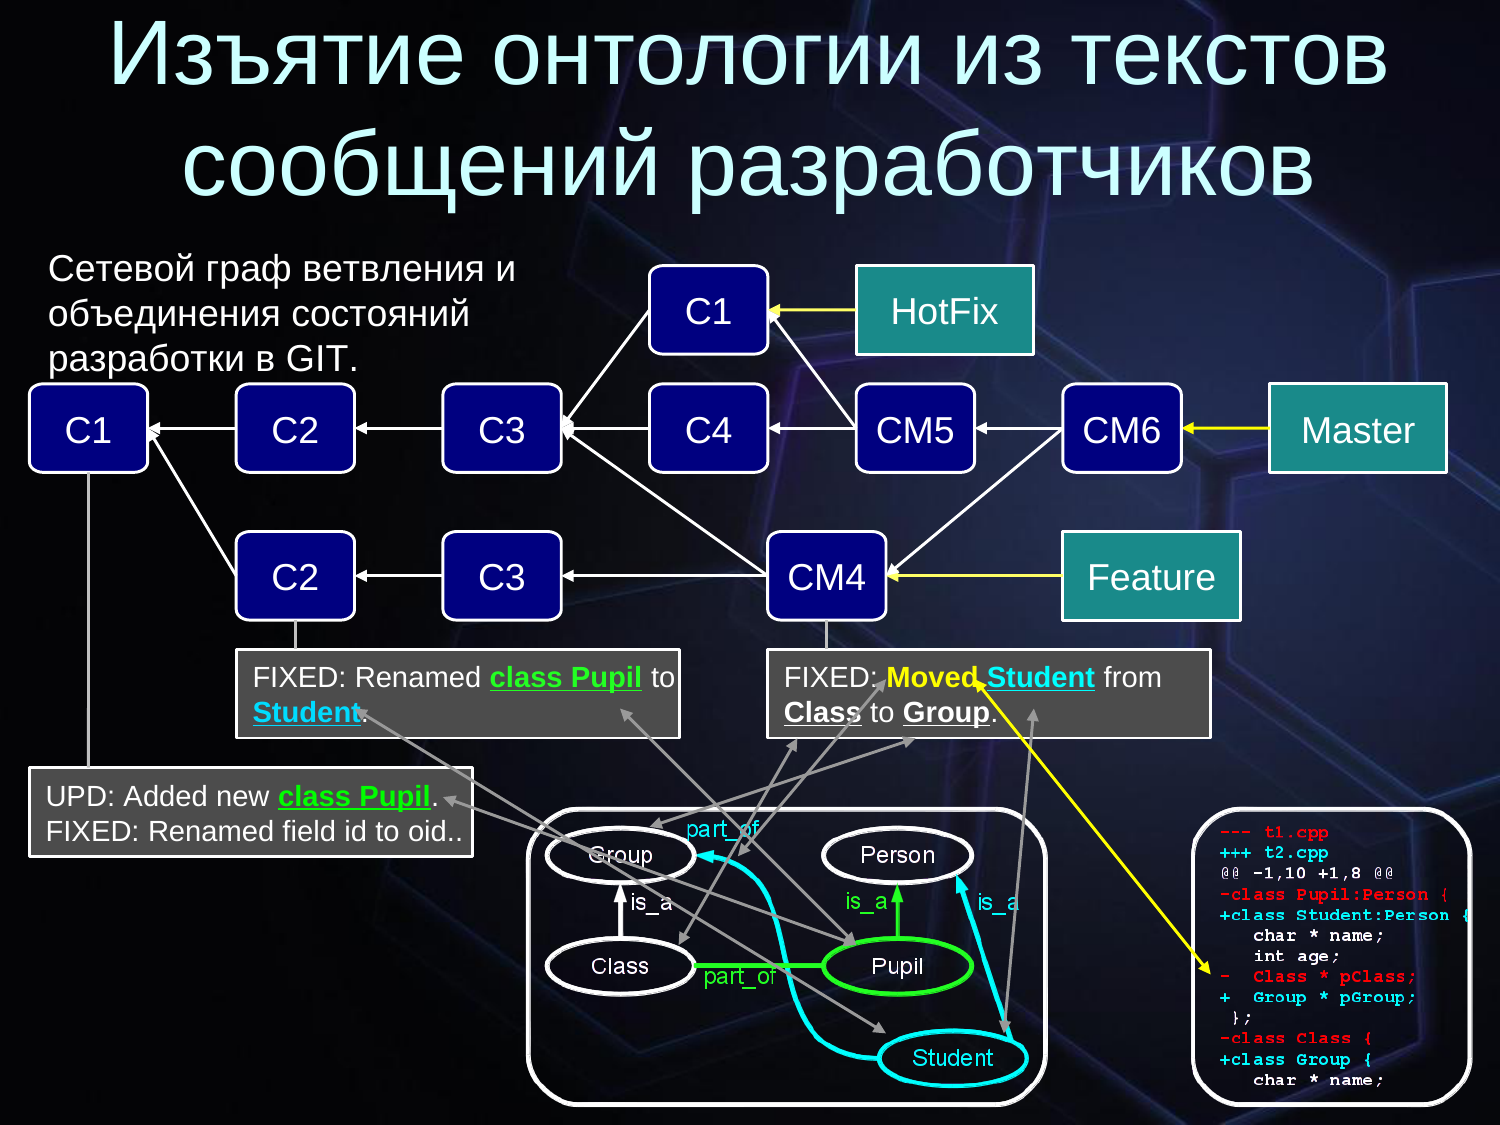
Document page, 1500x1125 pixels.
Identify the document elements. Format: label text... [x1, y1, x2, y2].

text_box C1 [29, 387, 148, 473]
text_box FIXED: Renamed class Pupil to Student. [236, 649, 680, 739]
text_box C2 [236, 531, 355, 621]
text_box C3 [442, 531, 562, 621]
text_box Сетевой граф ветвления и объединения состояний разработки в GIT. [33, 236, 532, 387]
title Изъятие онтологии из текстов сообщений разработчиков [0, 0, 1500, 222]
text_box C2 [236, 387, 355, 473]
picture [0, 222, 1500, 1125]
text_box C4 [649, 383, 768, 473]
text_box Feature [1062, 531, 1241, 621]
text_box HotFix [856, 265, 1034, 355]
text_box UPD: Added new class Pupil. FIXED: Renamed field id to oid.. [29, 767, 473, 857]
text_box CM6 [1062, 383, 1182, 473]
text_box C3 [442, 383, 562, 473]
text_box CM5 [856, 383, 975, 473]
text_box FIXED: Moved Student from Class to Group. [767, 649, 1211, 739]
text_box C1 [649, 265, 768, 355]
text_box CM4 [767, 531, 887, 621]
text_box Master [1269, 383, 1447, 473]
